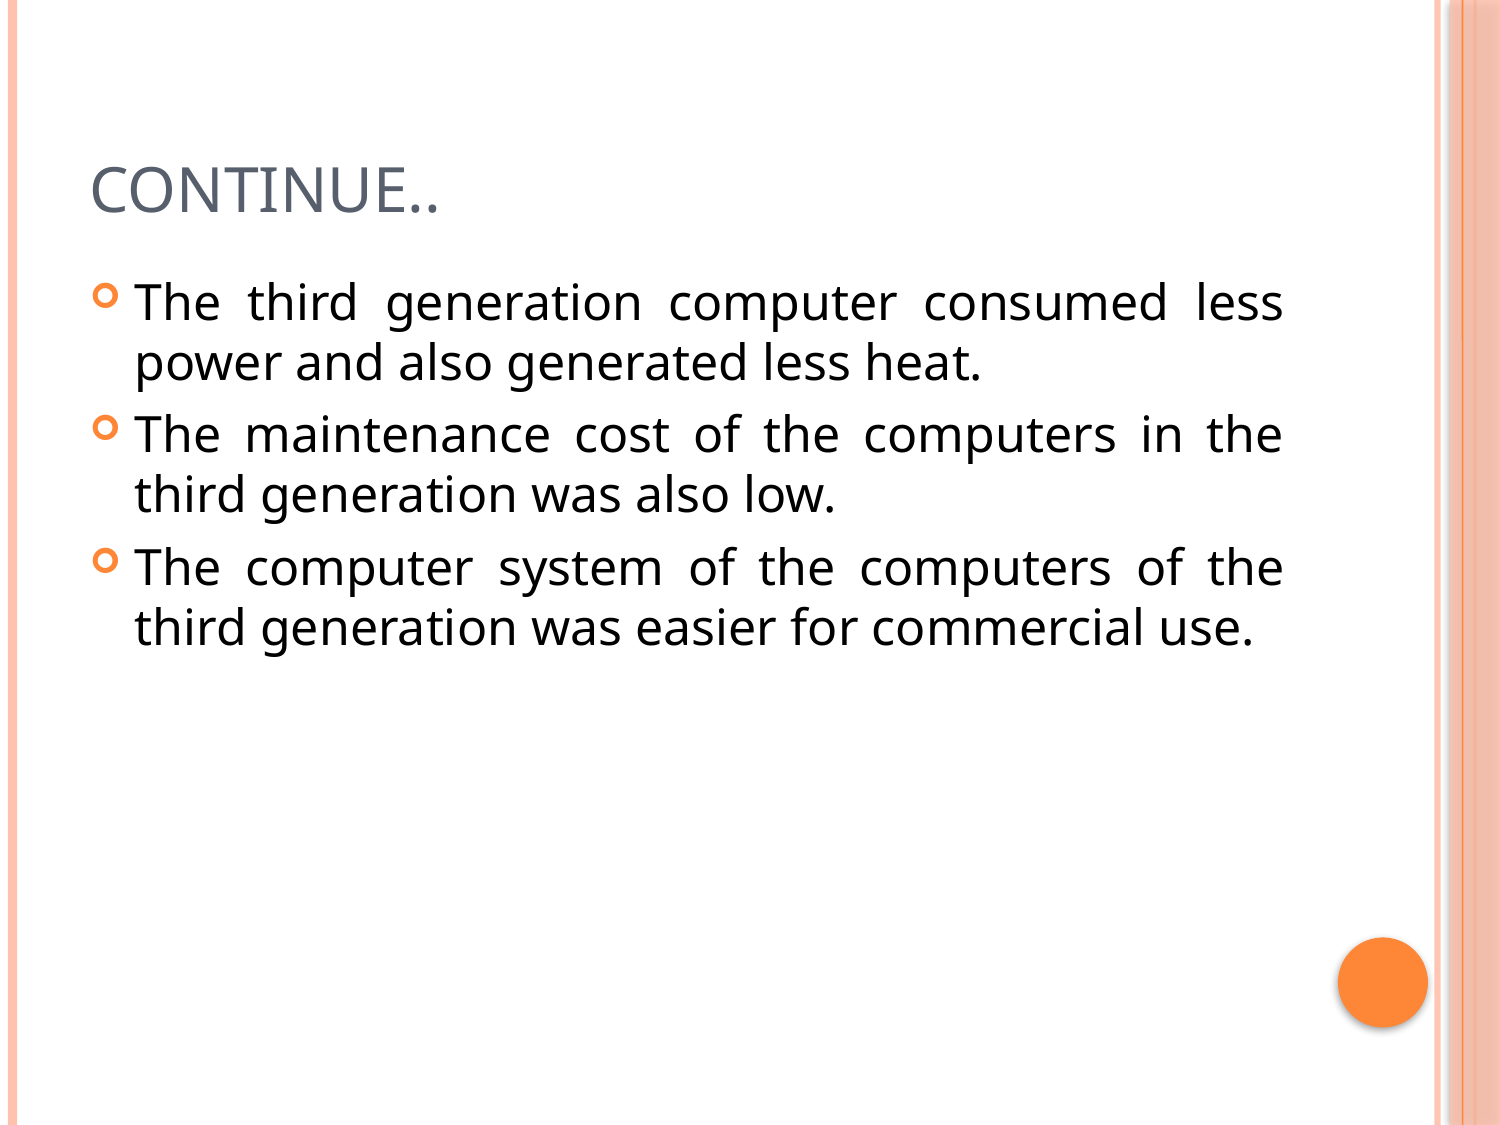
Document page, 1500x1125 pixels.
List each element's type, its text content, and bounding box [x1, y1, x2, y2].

list The third generation computer consumed less power and also generated less heat. The maintenance cost of the computers in the third generation was also low. The computer system of the computers of the third generation was easier for commercial use. [75, 262, 1300, 1062]
title Continue.. [75, 45, 1300, 233]
